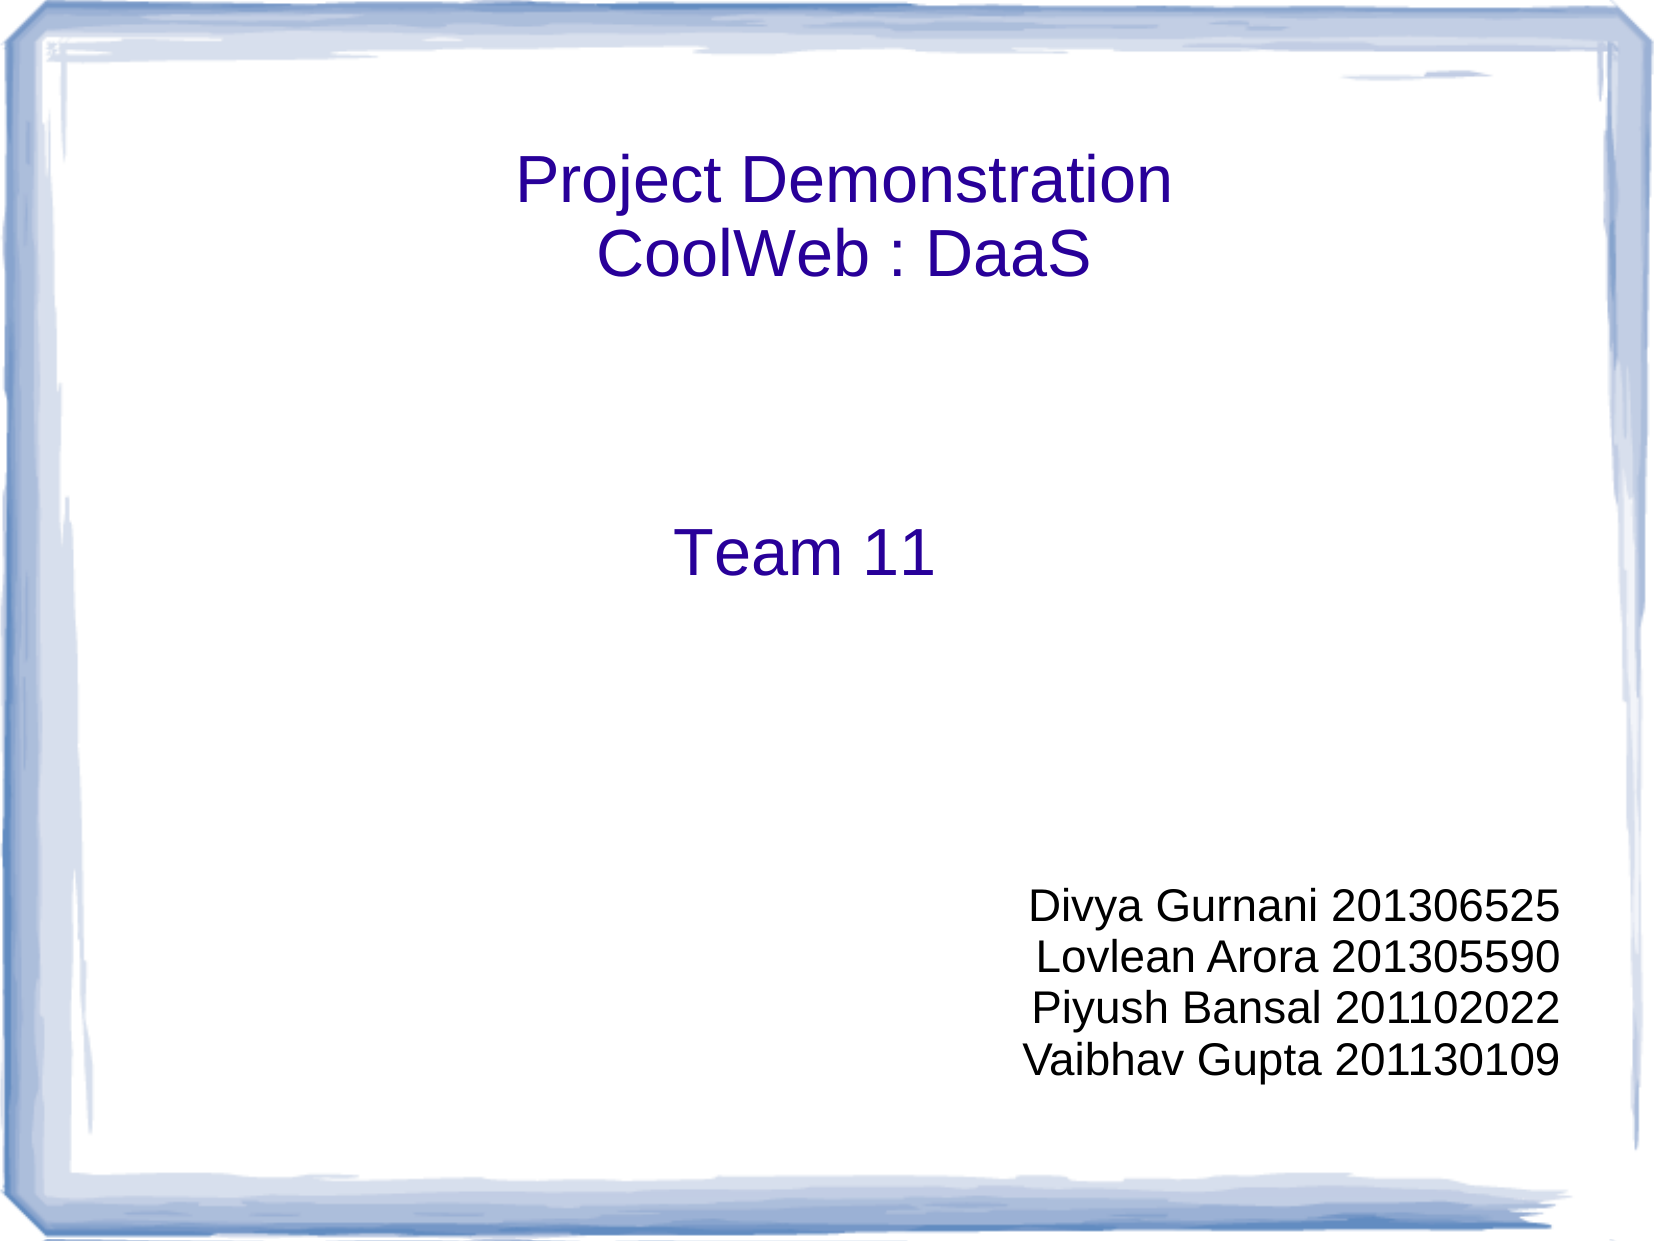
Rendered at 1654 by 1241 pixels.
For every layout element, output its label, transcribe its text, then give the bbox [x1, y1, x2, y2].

text_box Project Demonstration CoolWeb : DaaS [377, 113, 1312, 319]
picture [0, 0, 1654, 1241]
subtitle Team 11 [90, 493, 1496, 684]
text_box Divya Gurnani 201306525 Lovlean Arora 201305590 Piyush Bansal 201102022 Vaibhav Gupta 201130109 [933, 872, 1576, 1182]
title DaaS [0, 330, 178, 611]
